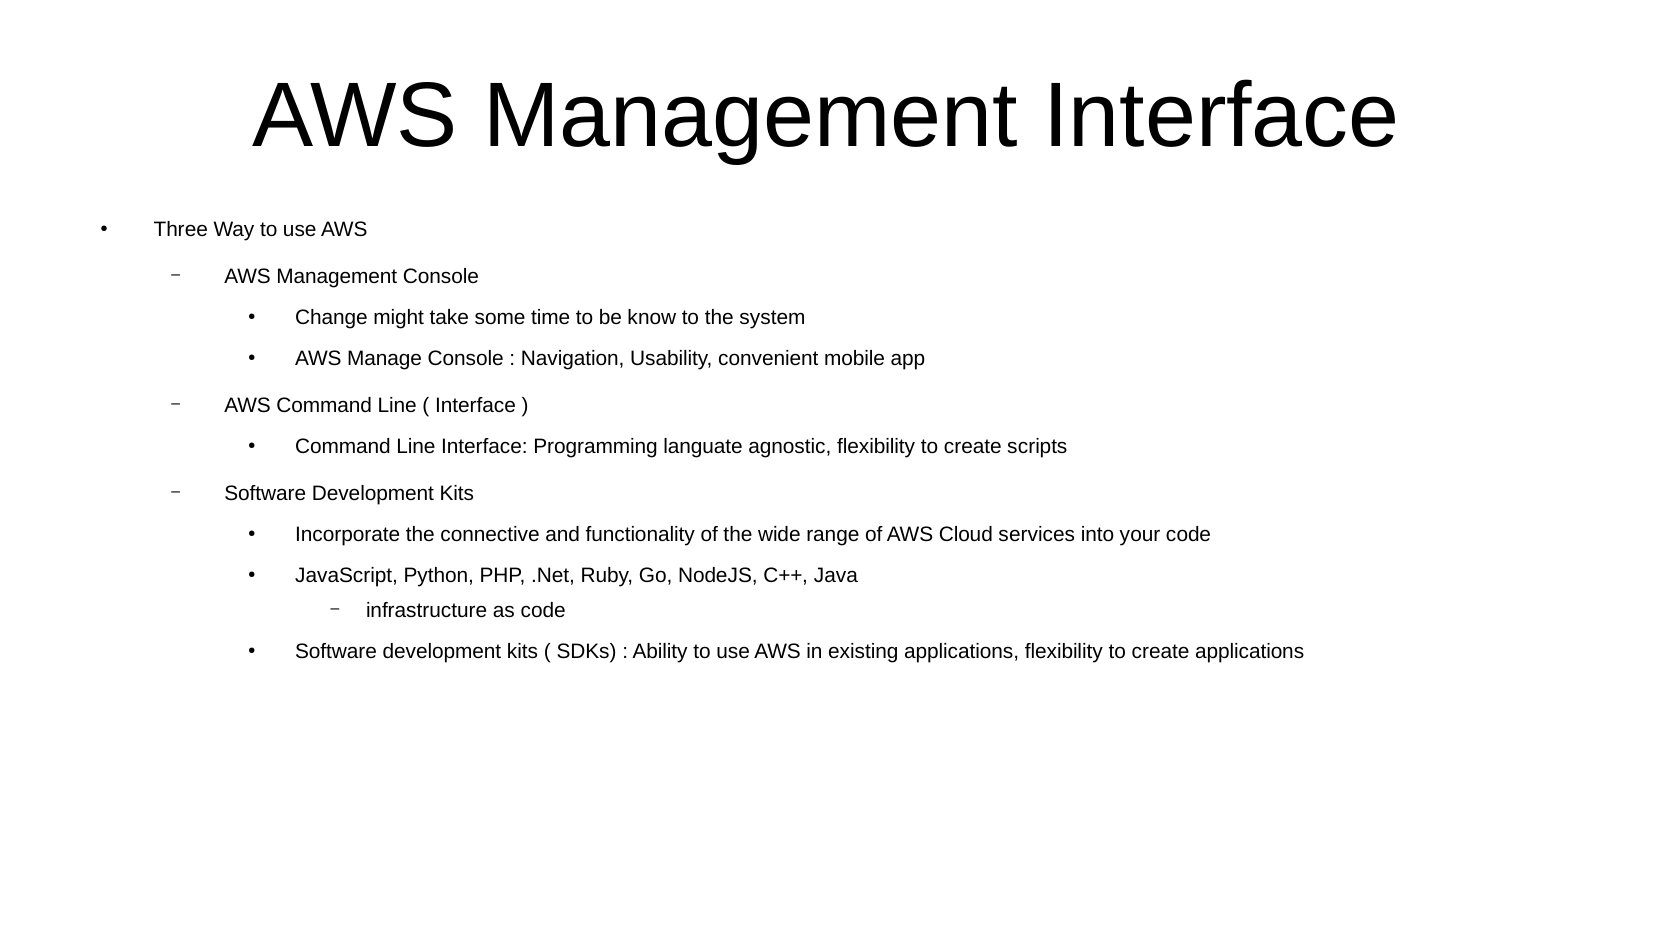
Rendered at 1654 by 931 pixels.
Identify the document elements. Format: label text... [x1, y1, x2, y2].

list Three Way to use AWS AWS Management Console Change might take some time to be know to the system AWS Manage Console : Navigation, Usability, convenient mobile app AWS Command Line ( Interface ) Command Line Interface: Programming languate agnostic, flexibility to create scripts Software Development Kits Incorporate the connective and functionality of the wide range of AWS Cloud services into your code JavaScript, Python, PHP, .Net, Ruby, Go, NodeJS, C++, Java infrastructure as code Software development kits ( SDKs) : Ability to use AWS in existing applications, flexibility to create applications [82, 217, 1571, 758]
title AWS Management Interface [82, 37, 1571, 193]
